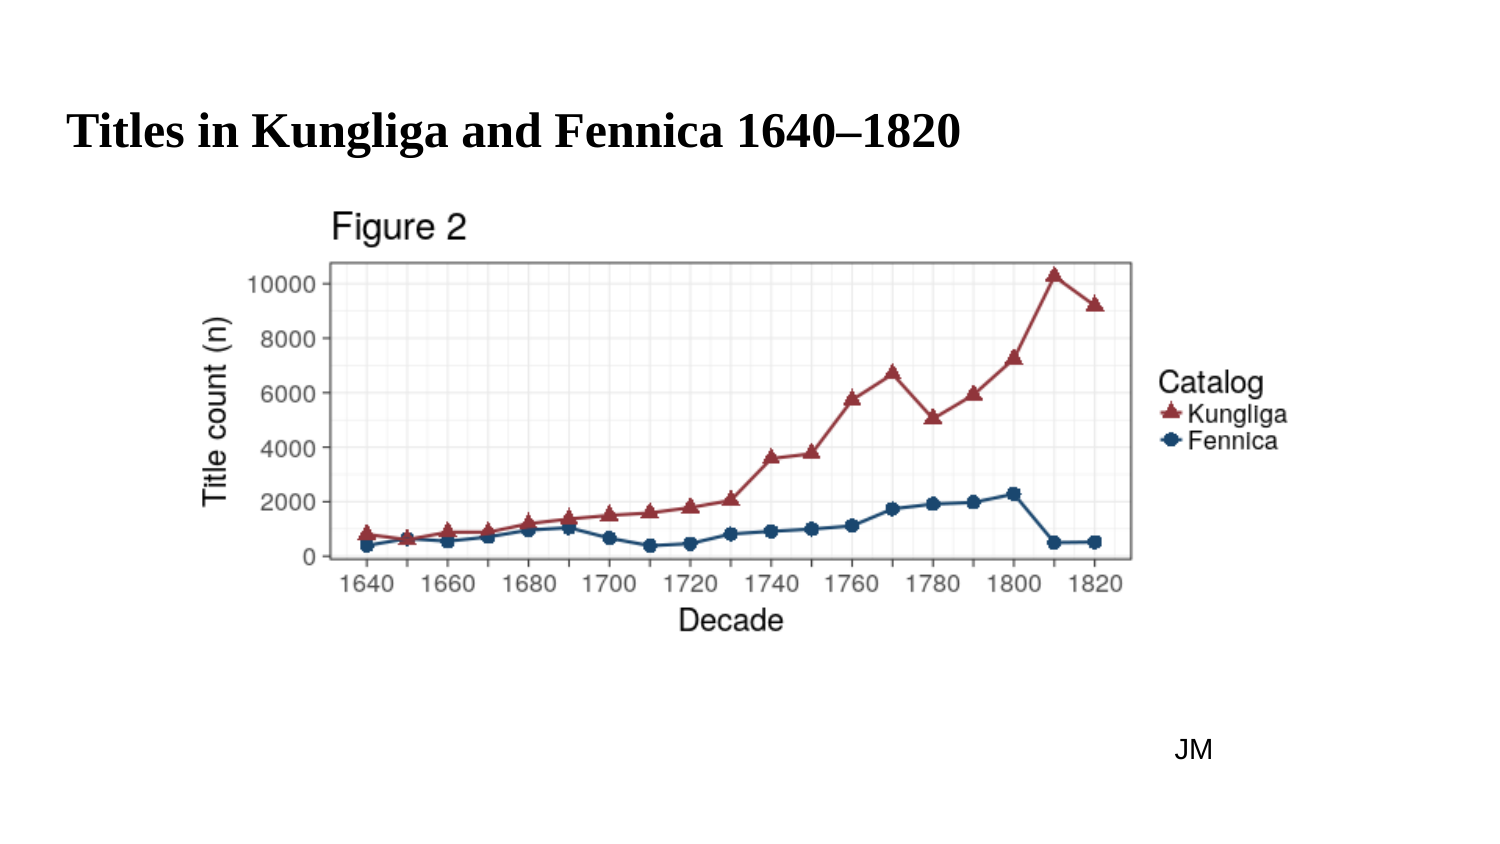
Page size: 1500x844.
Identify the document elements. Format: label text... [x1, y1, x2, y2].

picture [187, 196, 1313, 647]
text_box JM [1159, 715, 1285, 780]
title Titles in Kungliga and Fennica 1640–1820 [51, 72, 1449, 167]
